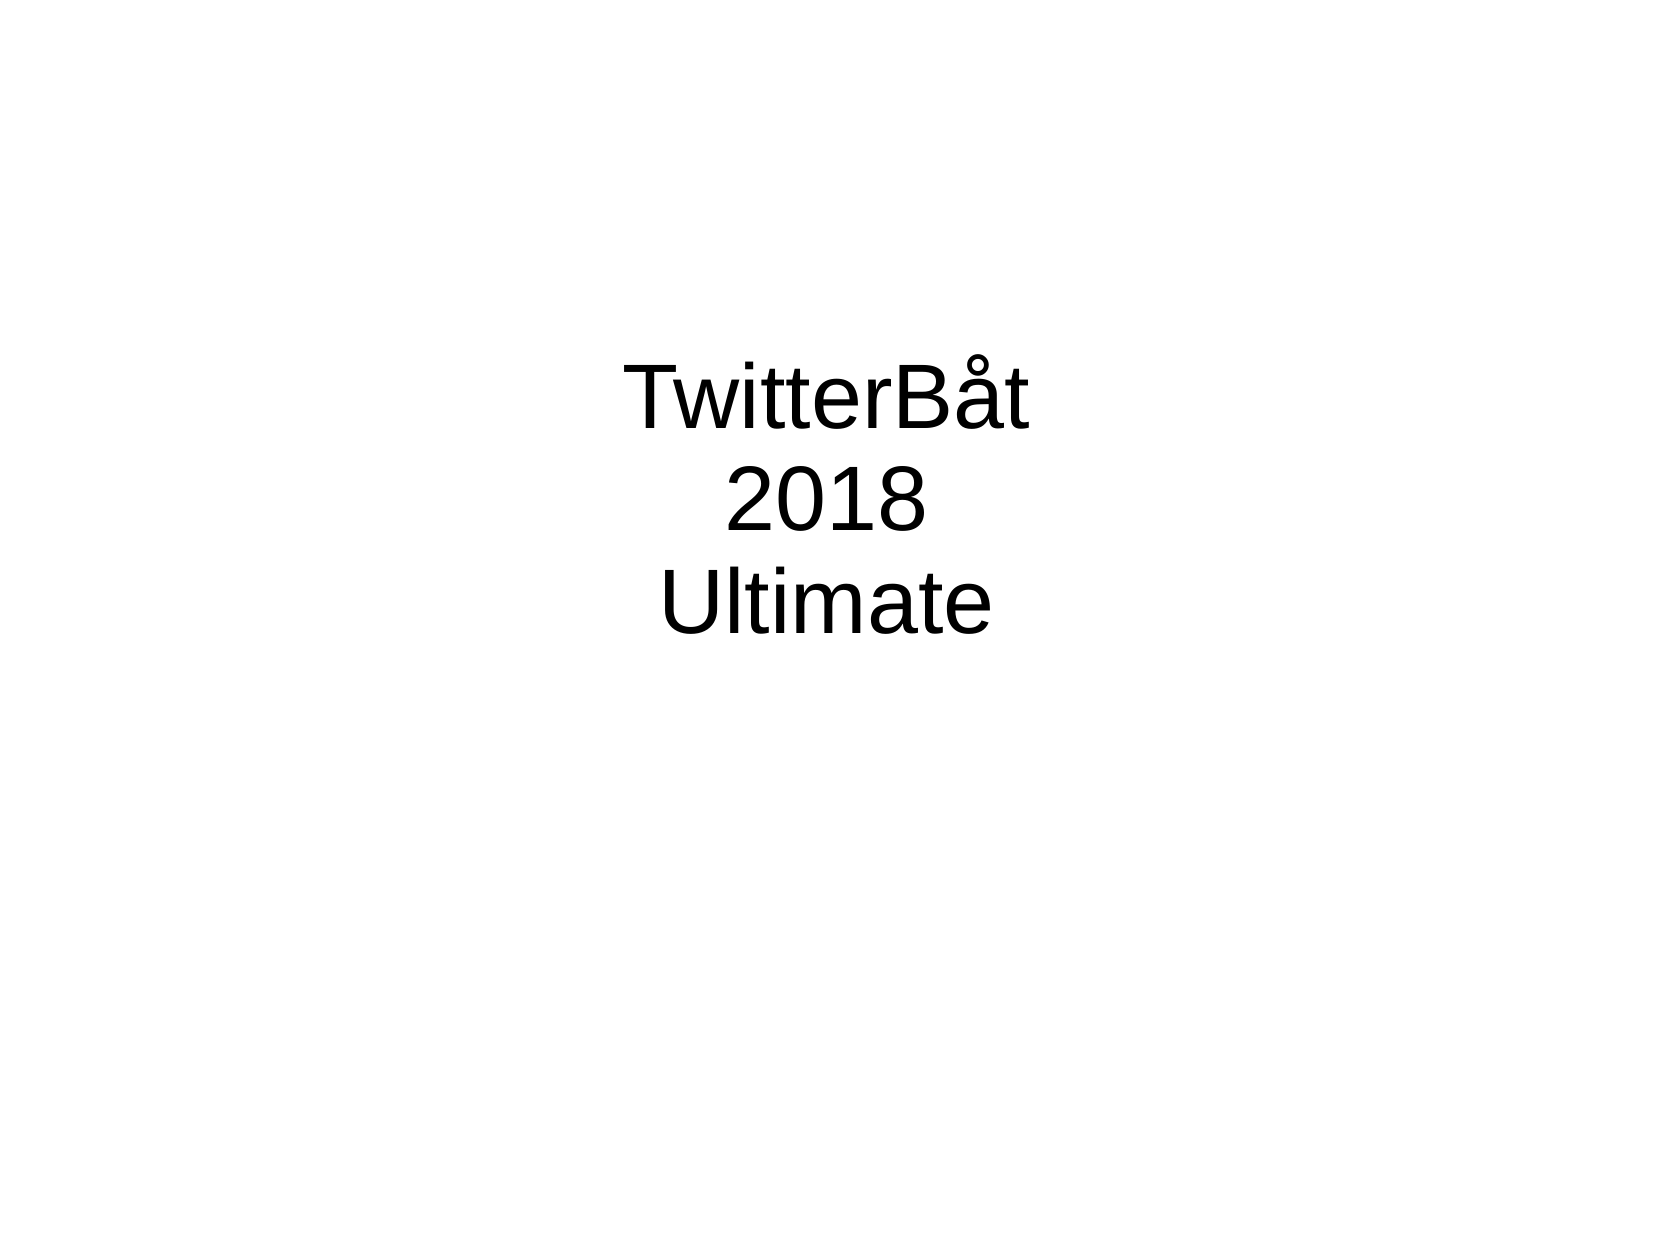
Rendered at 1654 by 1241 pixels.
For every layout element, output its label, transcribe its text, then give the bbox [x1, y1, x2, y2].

title TwitterBåt 2018 Ultimate [82, 165, 1571, 834]
